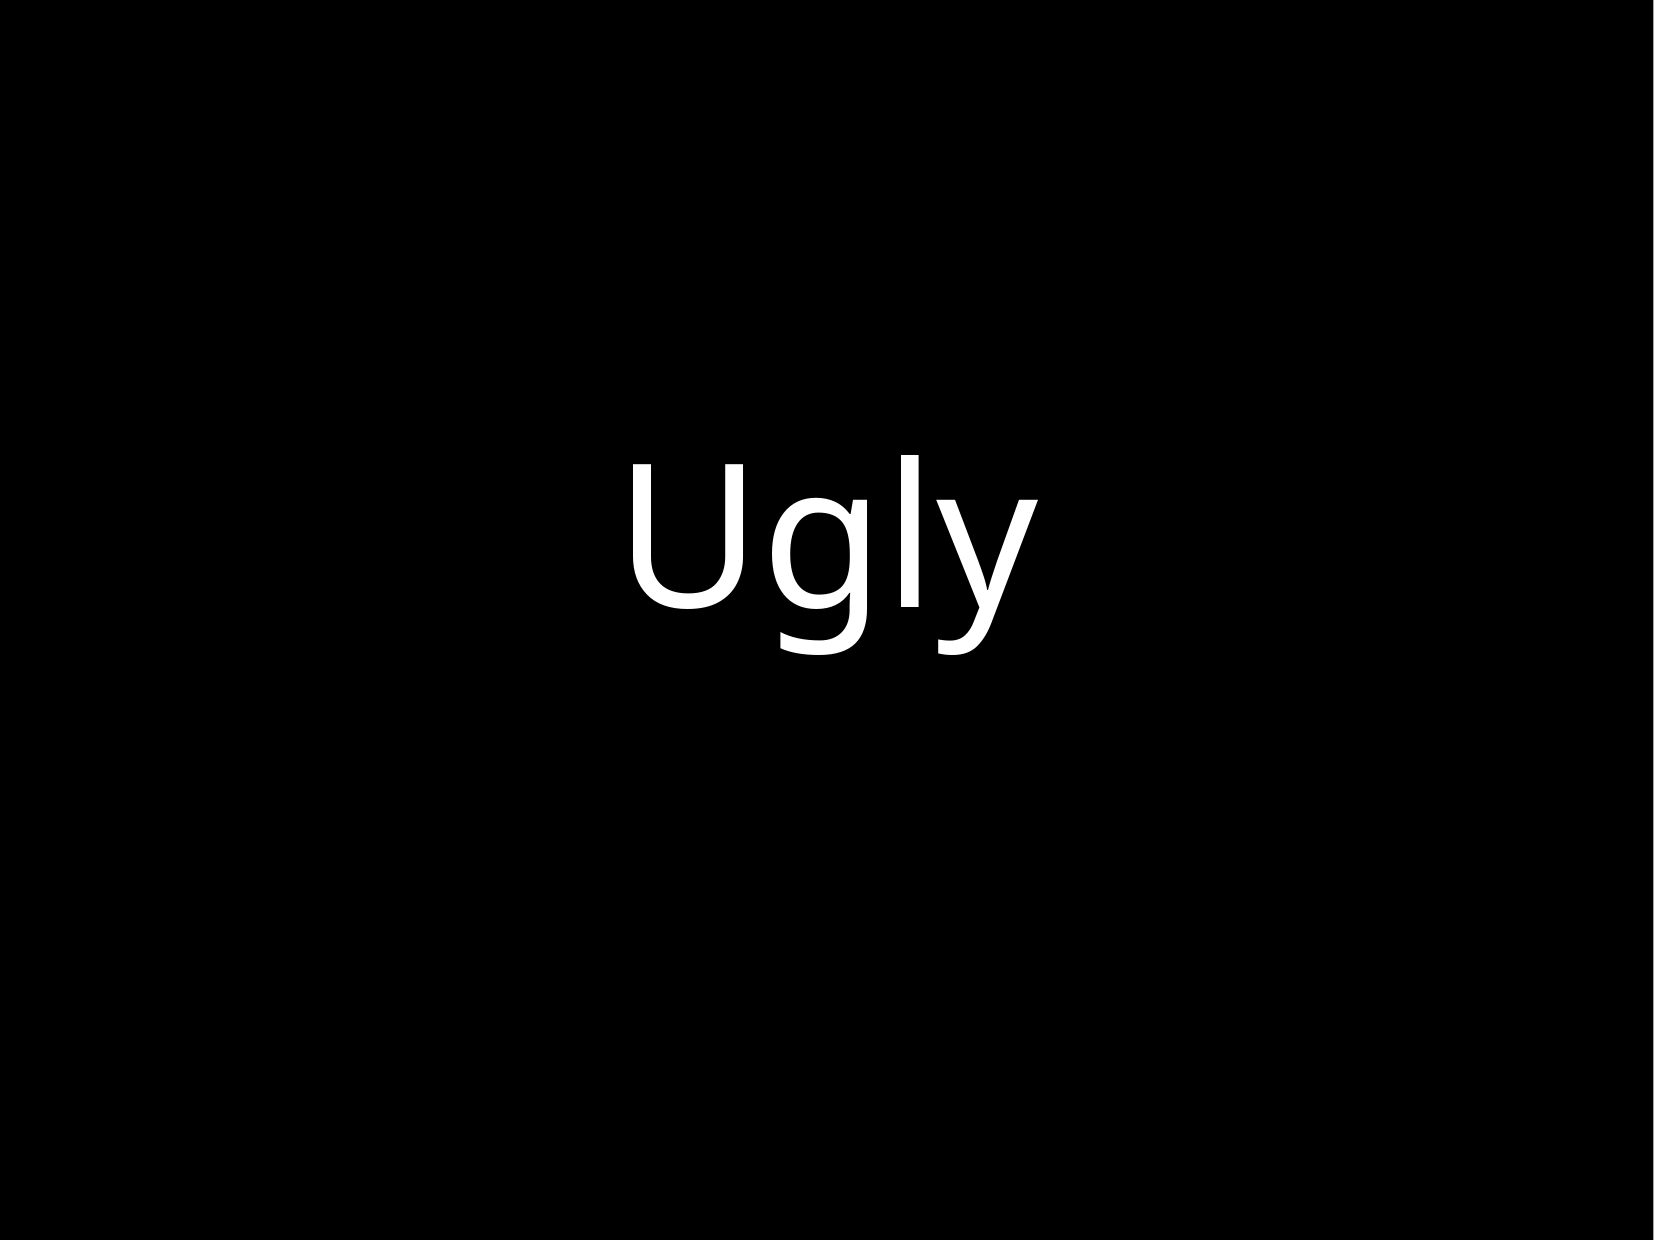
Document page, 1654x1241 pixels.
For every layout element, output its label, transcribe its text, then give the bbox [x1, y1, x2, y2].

subtitle Ugly [82, 49, 1571, 1010]
